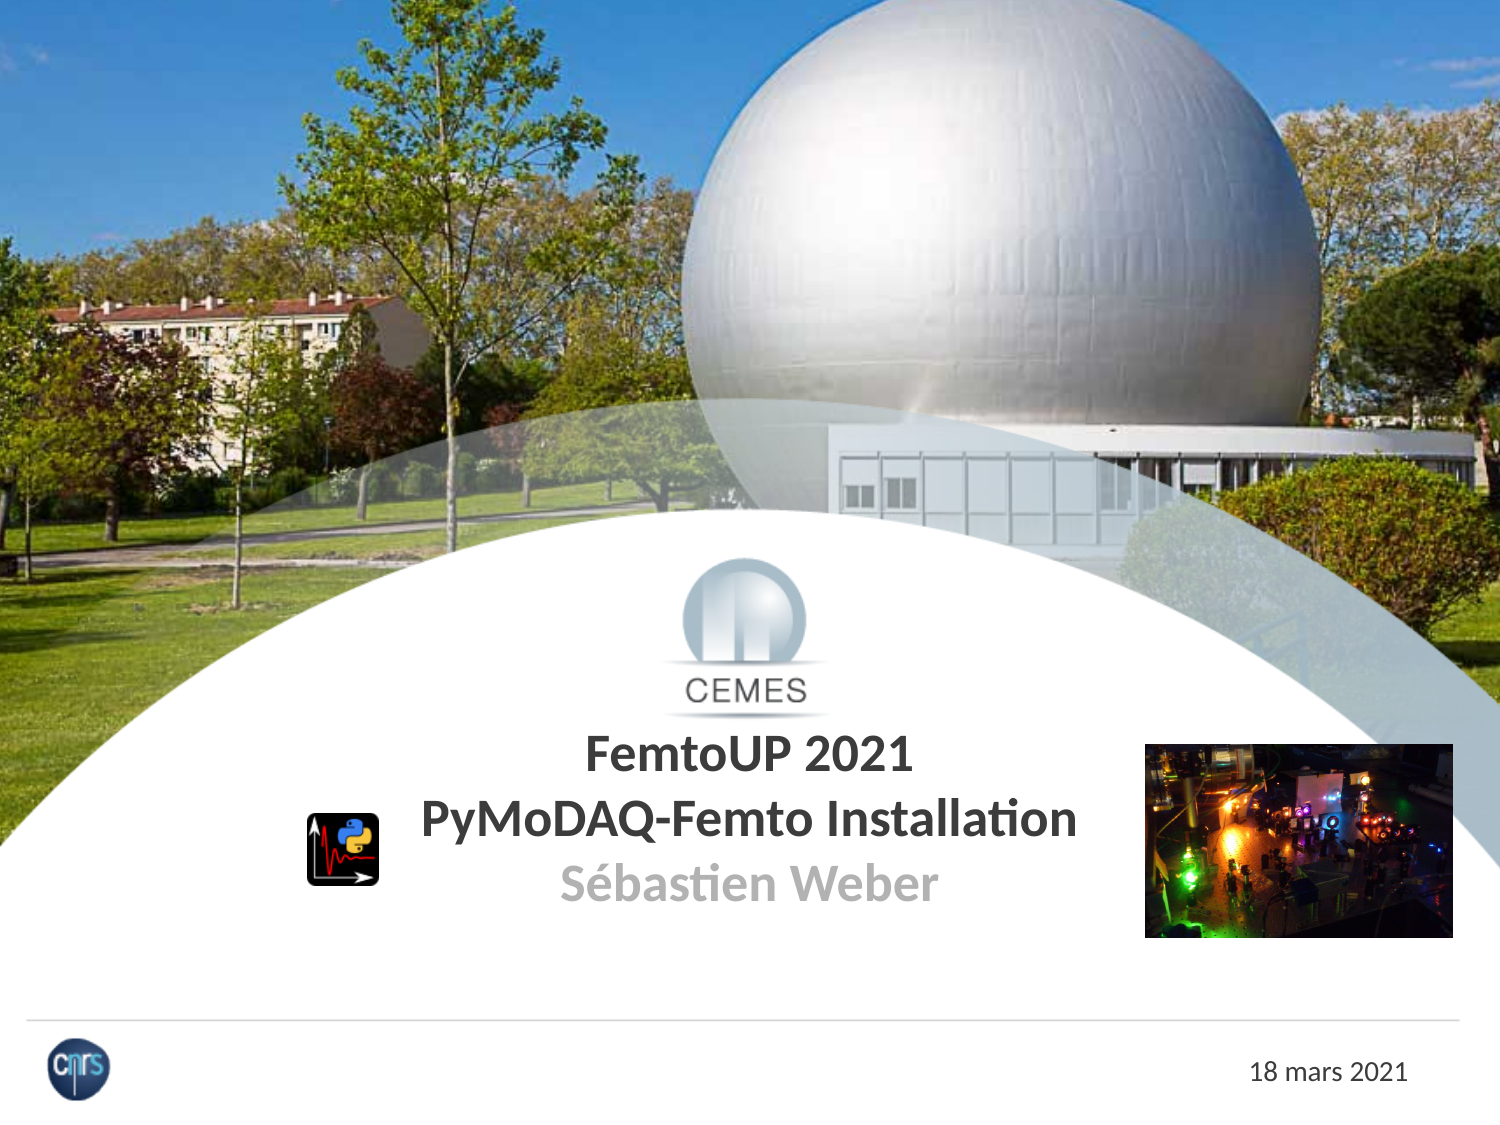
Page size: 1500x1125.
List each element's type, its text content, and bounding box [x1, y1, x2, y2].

text_box FemtoUP 2021 PyMoDAQ-Femto Installation Sébastien Weber [75, 710, 1425, 988]
picture [0, 0, 1500, 1125]
text_box 18 mars 2021 [1057, 1045, 1424, 1106]
